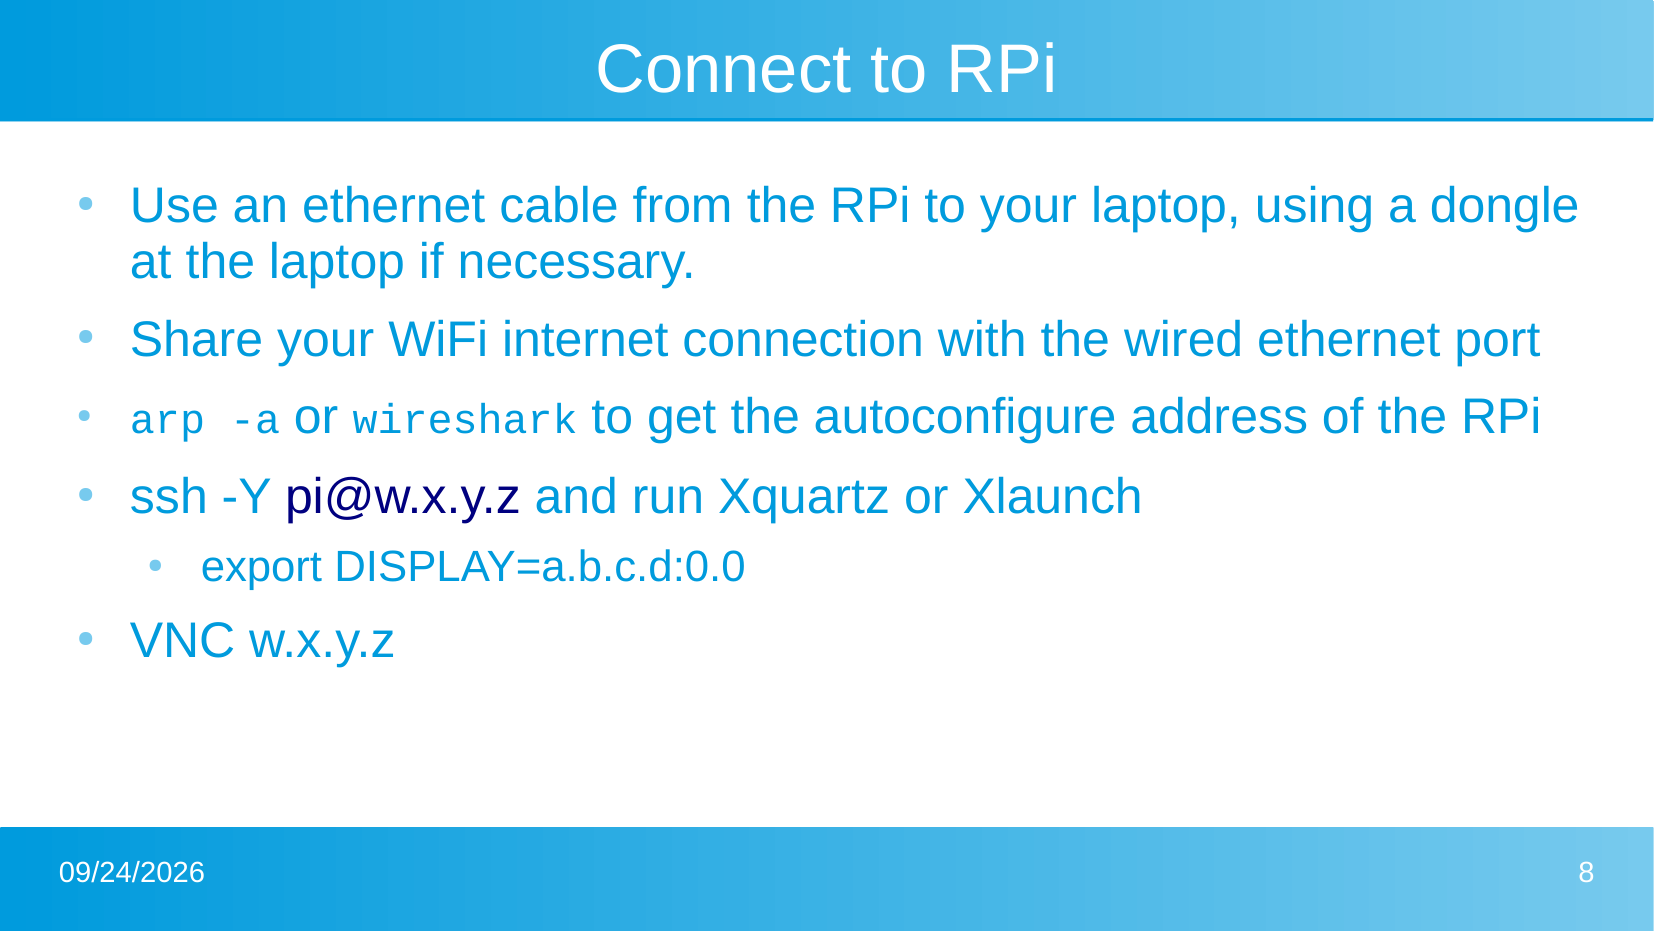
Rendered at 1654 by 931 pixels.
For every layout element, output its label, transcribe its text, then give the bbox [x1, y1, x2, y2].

title Connect to RPi [59, 29, 1595, 108]
list Use an ethernet cable from the RPi to your laptop, using a dongle at the laptop if necessary. Share your WiFi internet connection with the wired ethernet port arp -a or wireshark to get the autoconfigure address of the RPi ssh -Y pi@w.x.y.z and run Xquartz or Xlaunch export DISPLAY=a.b.c.d:0.0 VNC w.x.y.z [59, 177, 1595, 768]
